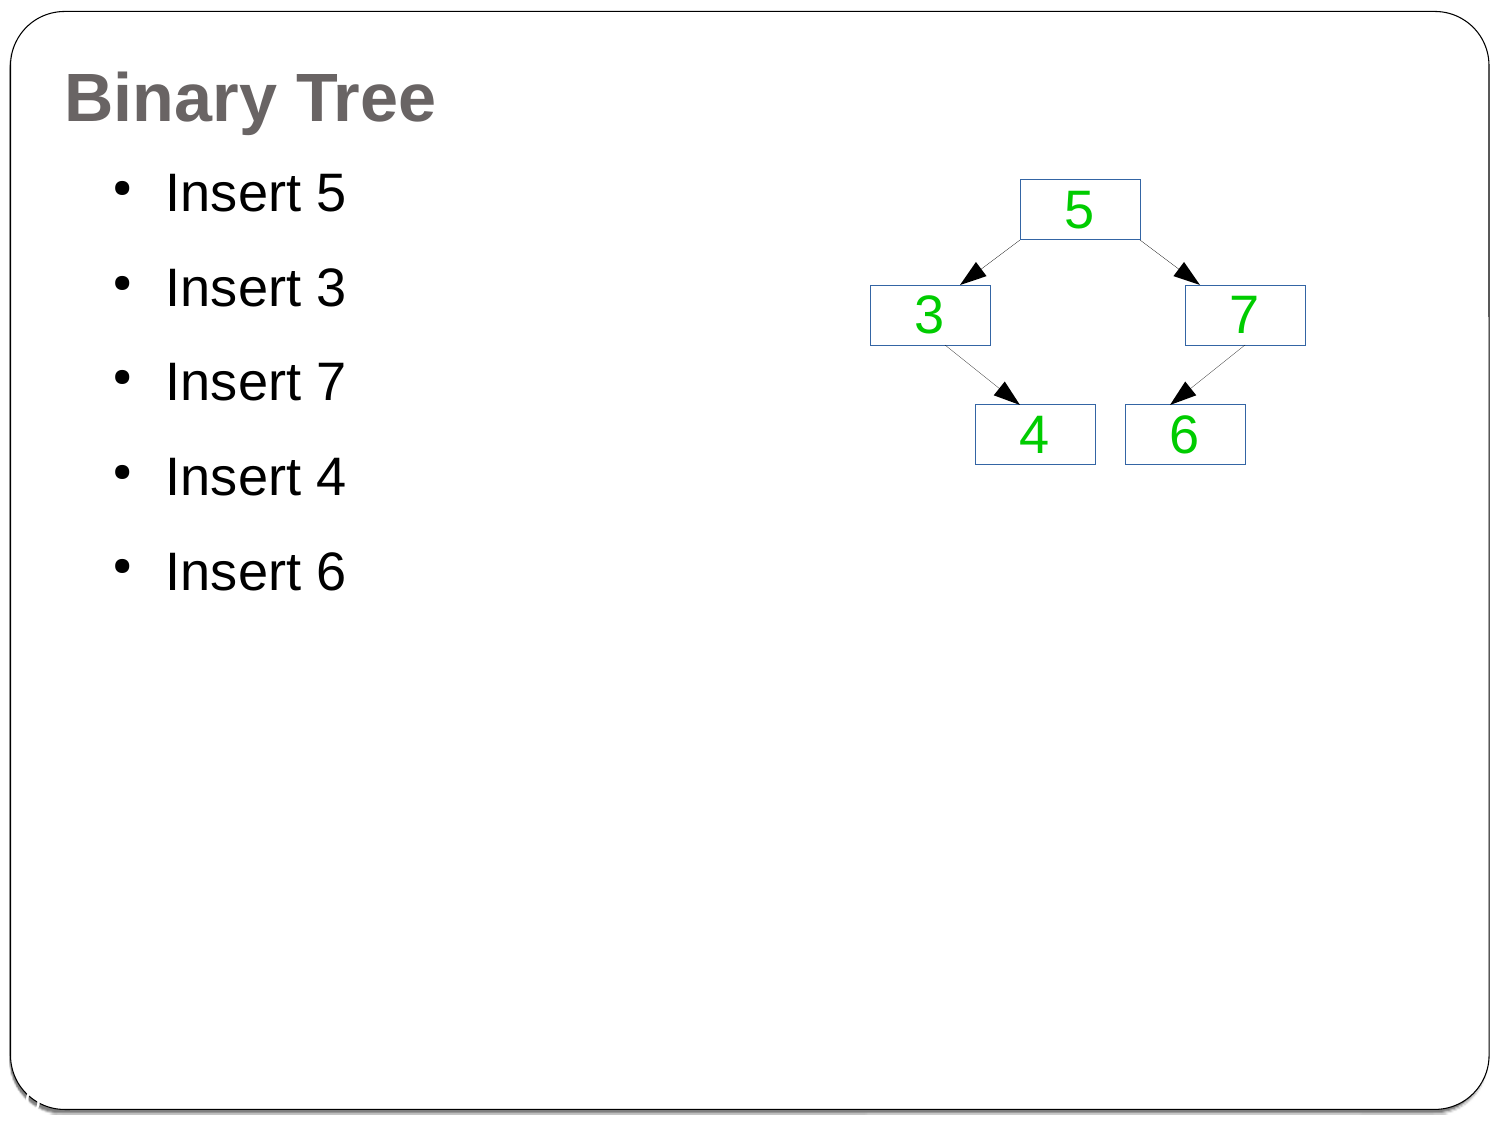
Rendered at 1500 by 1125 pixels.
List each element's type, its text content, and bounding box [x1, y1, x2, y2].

text_box 4 [975, 404, 1096, 465]
slide_number <number> [0, 1074, 50, 1125]
list Insert 5 Insert 3 Insert 7 Insert 4 Insert 6 [80, 149, 661, 1088]
text_box 5 [1020, 179, 1141, 240]
text_box 3 [870, 285, 991, 346]
title Binary Tree [50, 45, 1450, 150]
text_box 6 [1125, 404, 1246, 465]
text_box 7 [1185, 285, 1306, 346]
